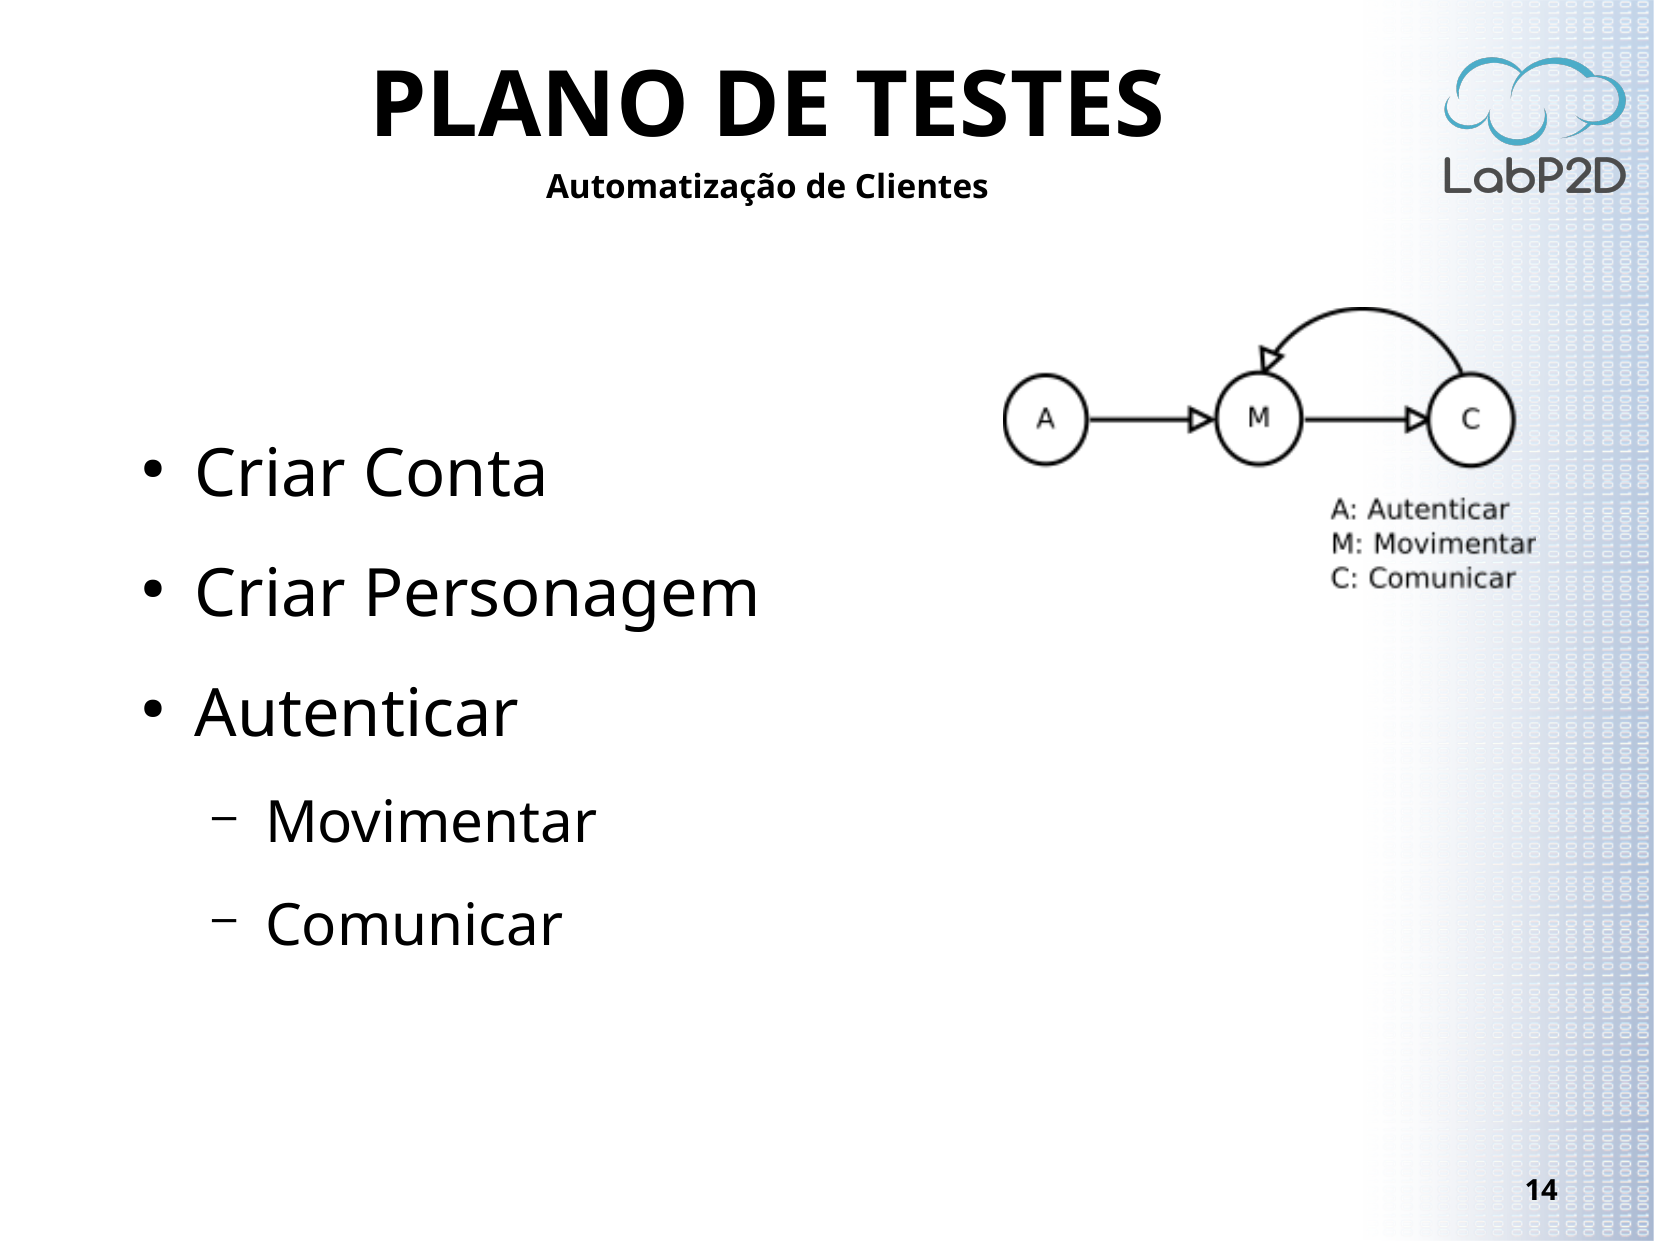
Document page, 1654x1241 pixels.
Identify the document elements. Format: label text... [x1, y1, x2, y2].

list Criar Conta Criar Personagem Autenticar Movimentar Comunicar [123, 271, 827, 1116]
title PLANO DE TESTES Automatização de Clientes [82, 19, 1453, 227]
picture [1003, 1, 1654, 1240]
